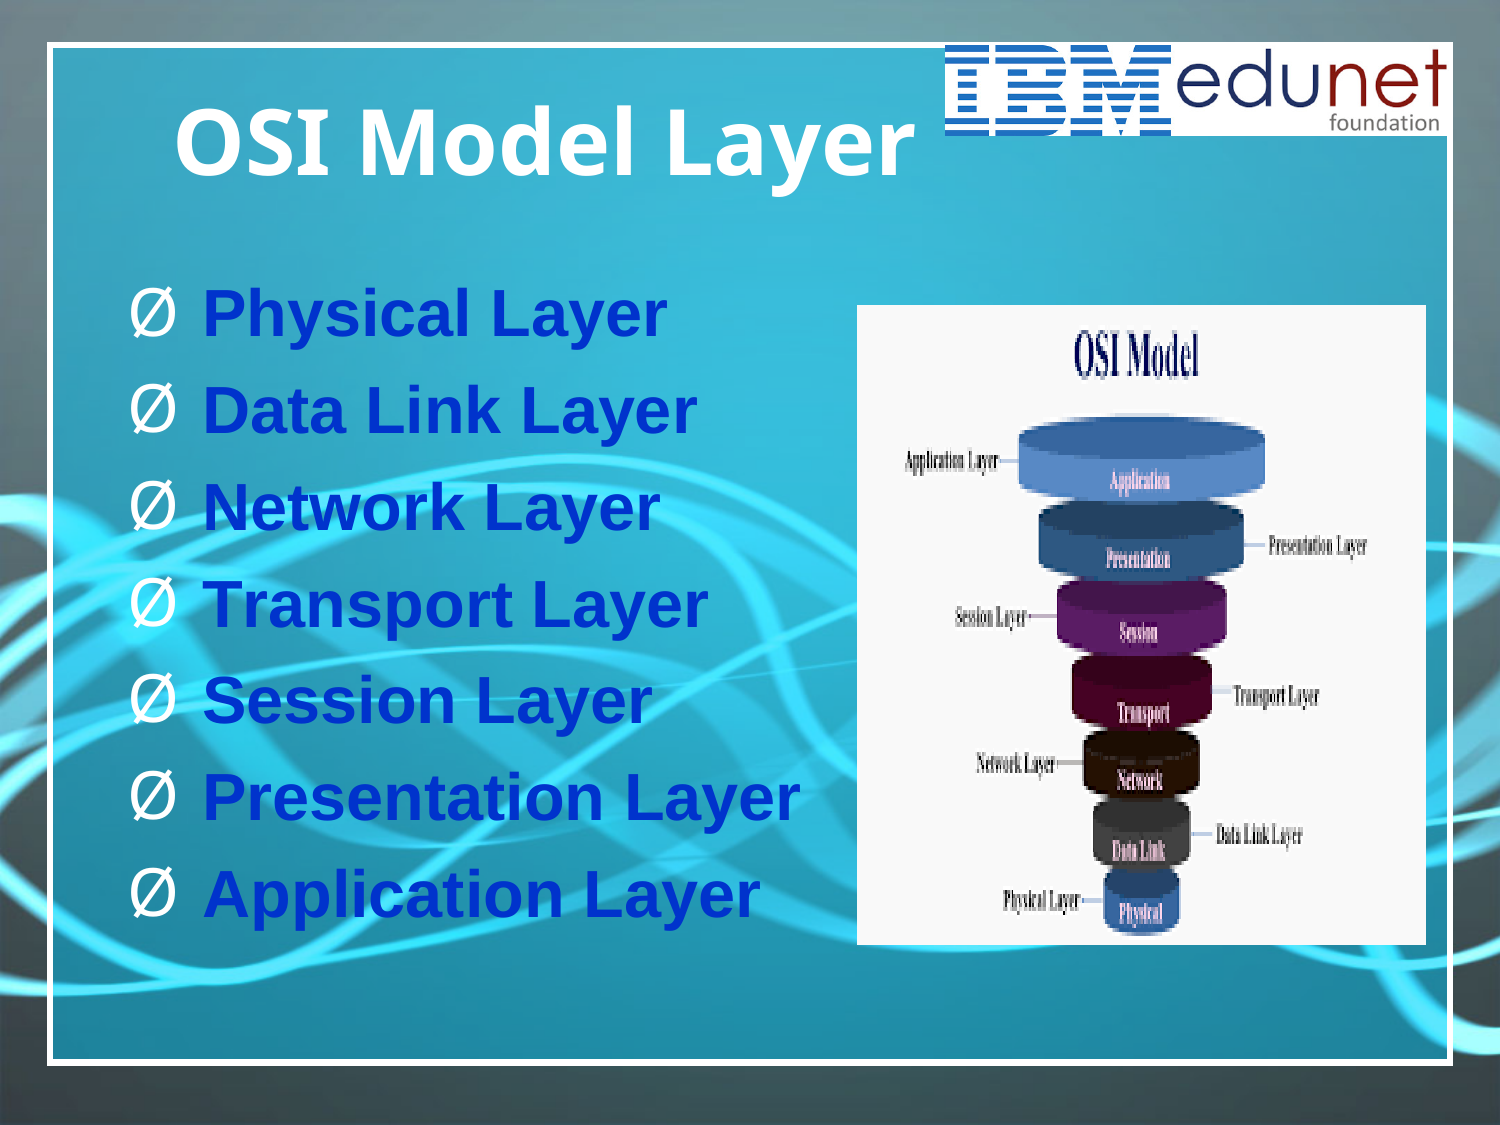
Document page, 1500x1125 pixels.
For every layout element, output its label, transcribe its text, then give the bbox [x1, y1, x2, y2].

title OSI Model Layer [0, 75, 1221, 203]
picture [857, 305, 1426, 946]
list Physical Layer Data Link Layer Network Layer Transport Layer Session Layer Presentation Layer Application Layer [0, 262, 1351, 945]
picture [945, 45, 1449, 136]
